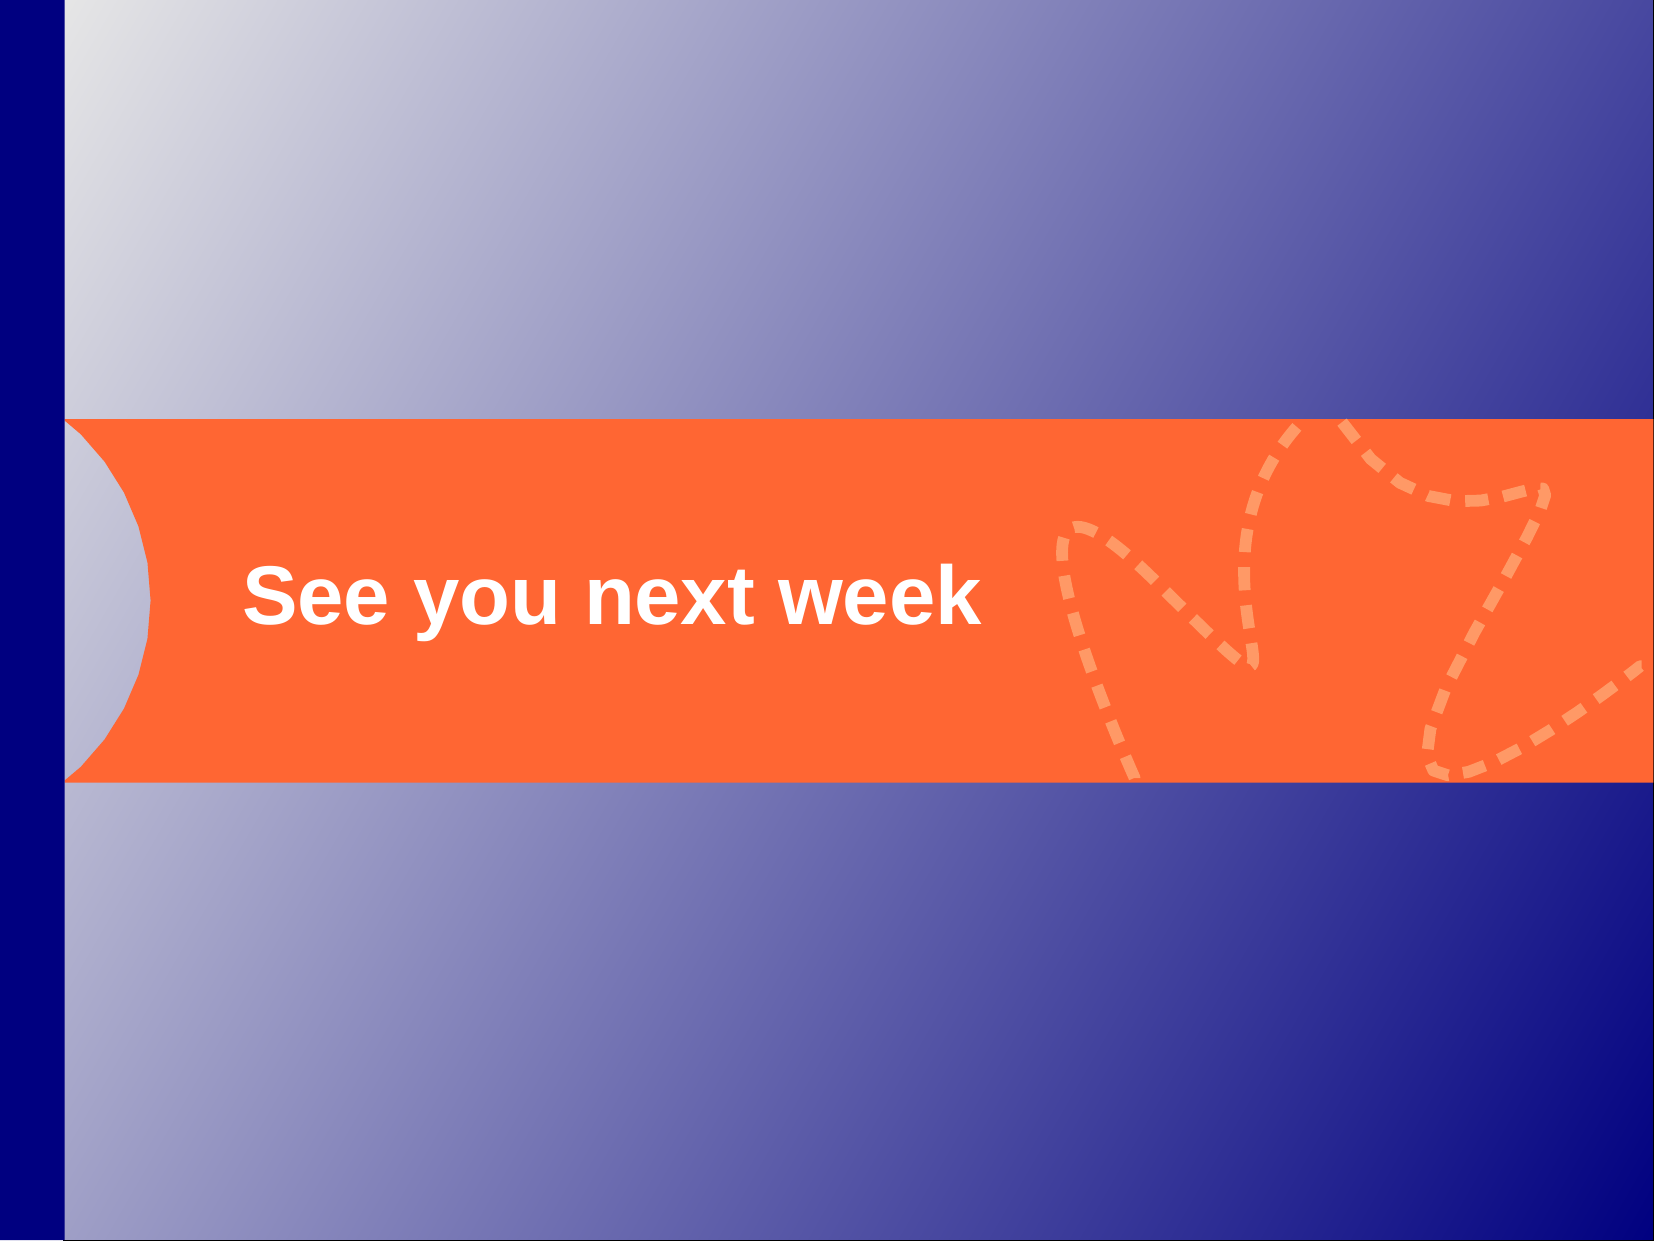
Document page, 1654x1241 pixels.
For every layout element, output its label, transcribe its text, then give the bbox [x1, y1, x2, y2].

title See you next week [242, 497, 1450, 704]
